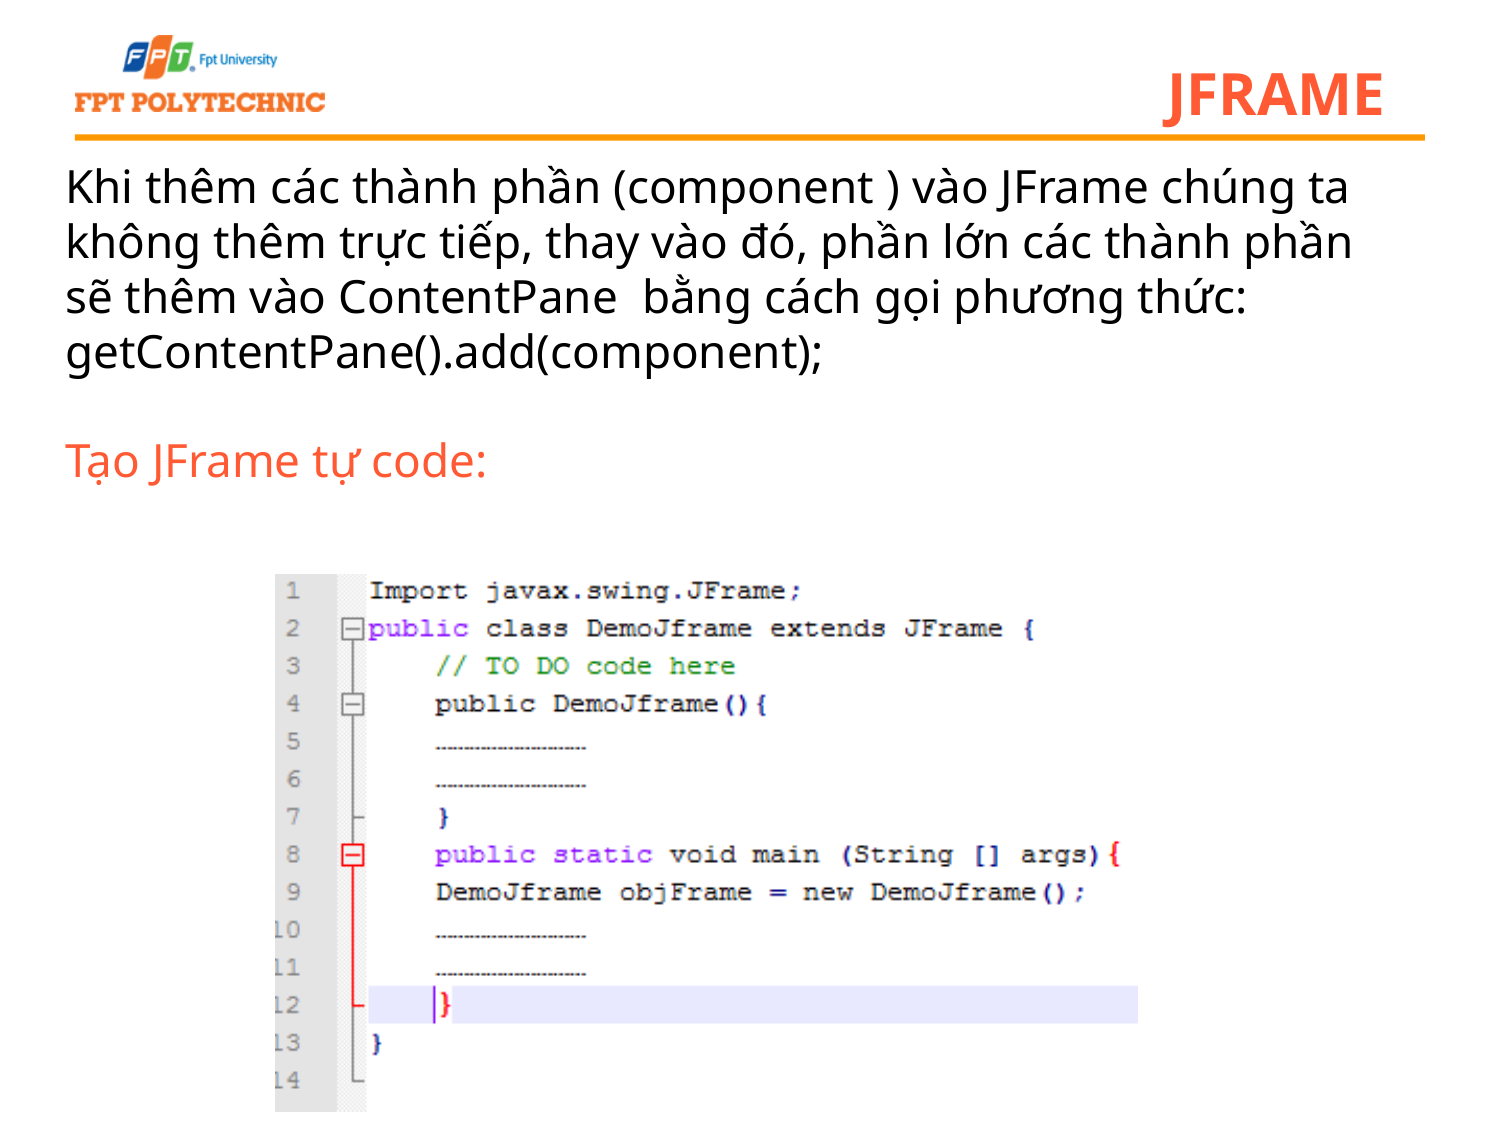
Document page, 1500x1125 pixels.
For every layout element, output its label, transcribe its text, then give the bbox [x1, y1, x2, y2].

picture [75, 35, 325, 41]
list Khi thêm các thành phần (component ) vào JFrame chúng ta không thêm trực tiếp, thay vào đó, phần lớn các thành phần sẽ thêm vào ContentPane bằng cách gọi phương thức: getContentPane().add(component); Tạo JFrame tự code: [50, 149, 1400, 1038]
text_box JFrame [49, 41, 1400, 143]
picture [275, 574, 1138, 1112]
